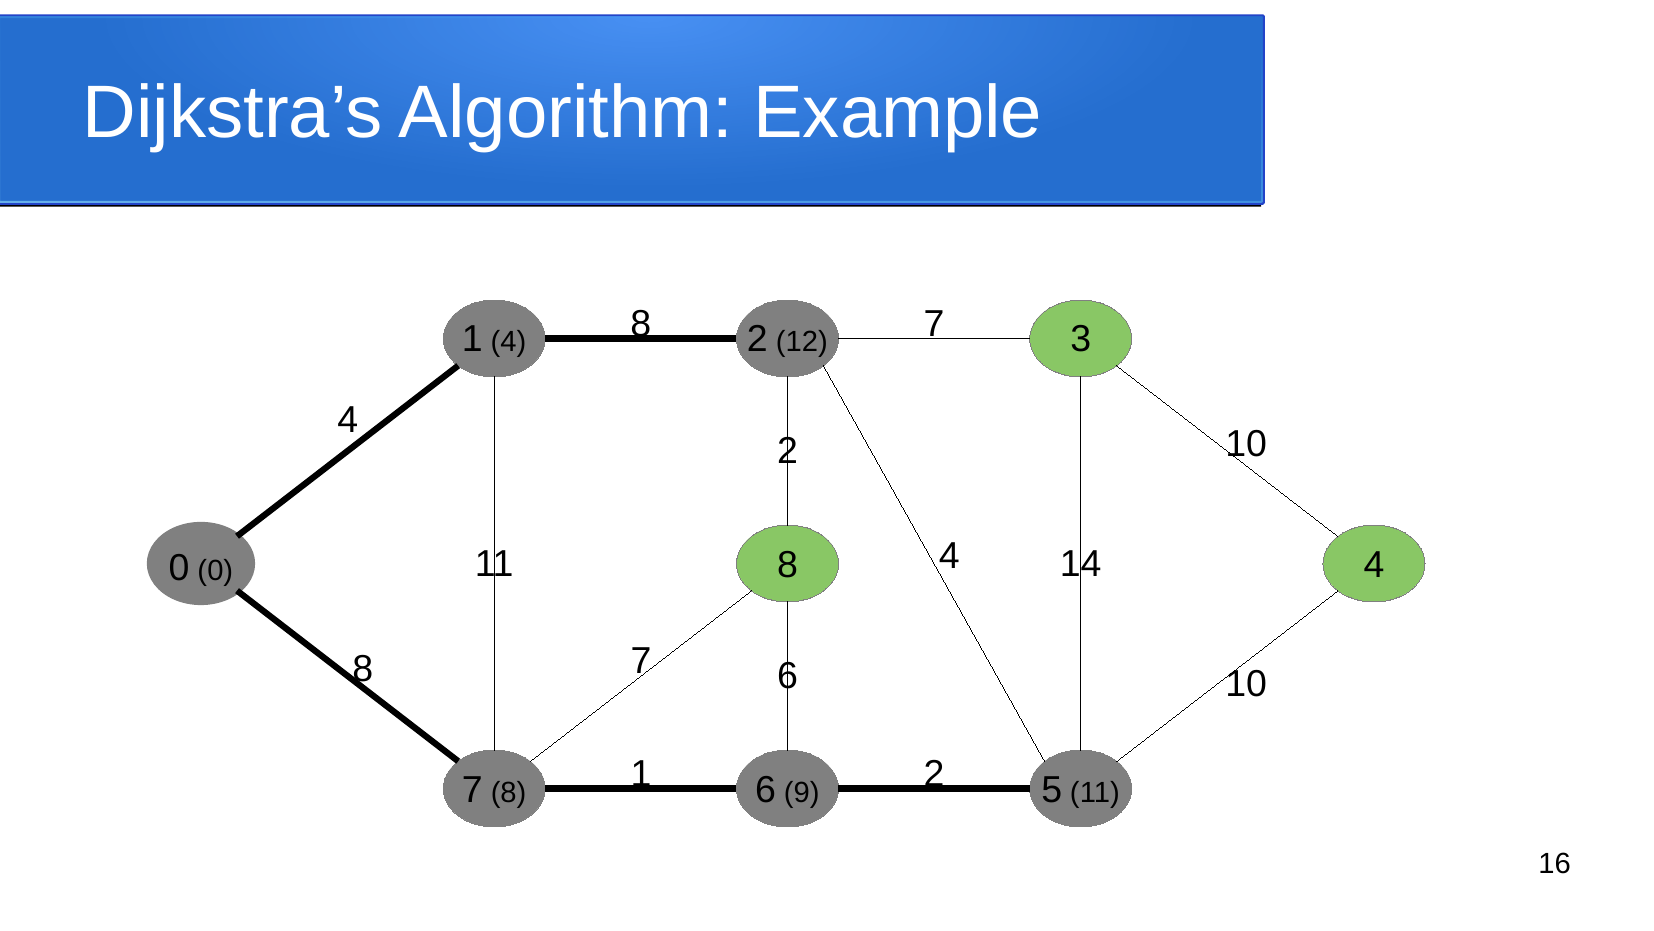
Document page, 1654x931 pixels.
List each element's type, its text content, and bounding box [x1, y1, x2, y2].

text_box 3 [1029, 300, 1132, 377]
title Dijkstra’s Algorithm: Example [82, 35, 1235, 189]
text_box 0 (0) [149, 525, 252, 602]
text_box 4 [1322, 525, 1426, 602]
text_box 5 (11) [1029, 750, 1132, 827]
text_box 6 (9) [736, 750, 839, 827]
text_box 8 [736, 525, 839, 602]
text_box 7 (8) [443, 750, 545, 827]
text_box 1 (4) [443, 300, 545, 377]
text_box 2 (12) [736, 300, 839, 377]
